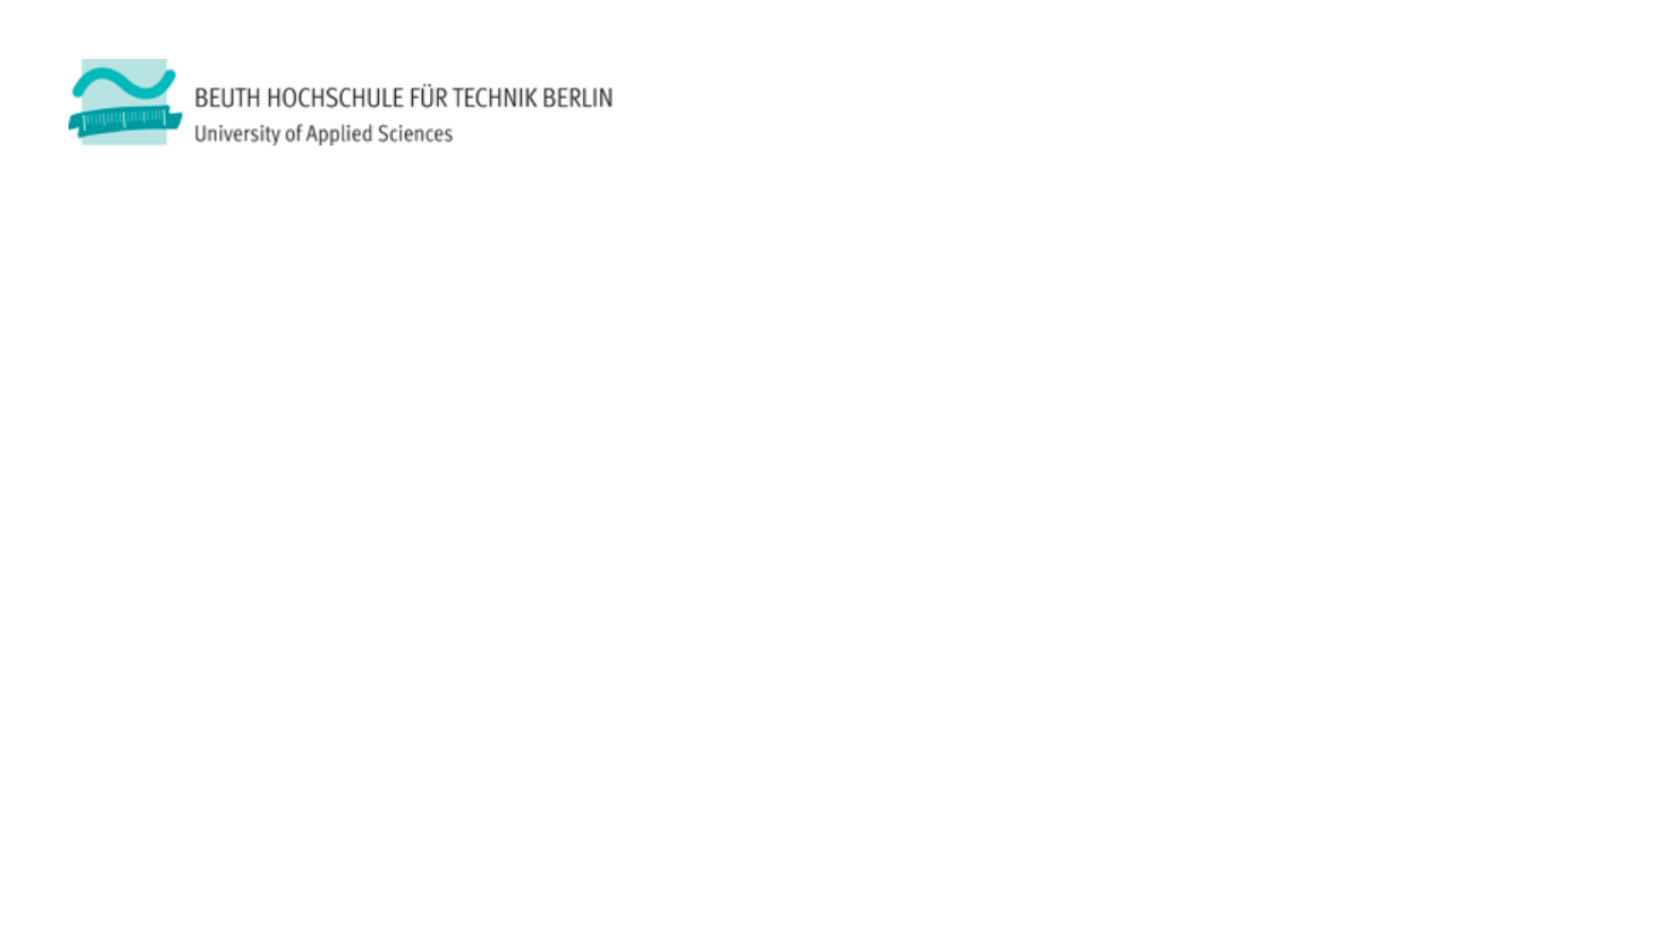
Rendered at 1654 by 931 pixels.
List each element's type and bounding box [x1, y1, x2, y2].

title [82, 28, 1571, 201]
picture [30, 50, 676, 166]
